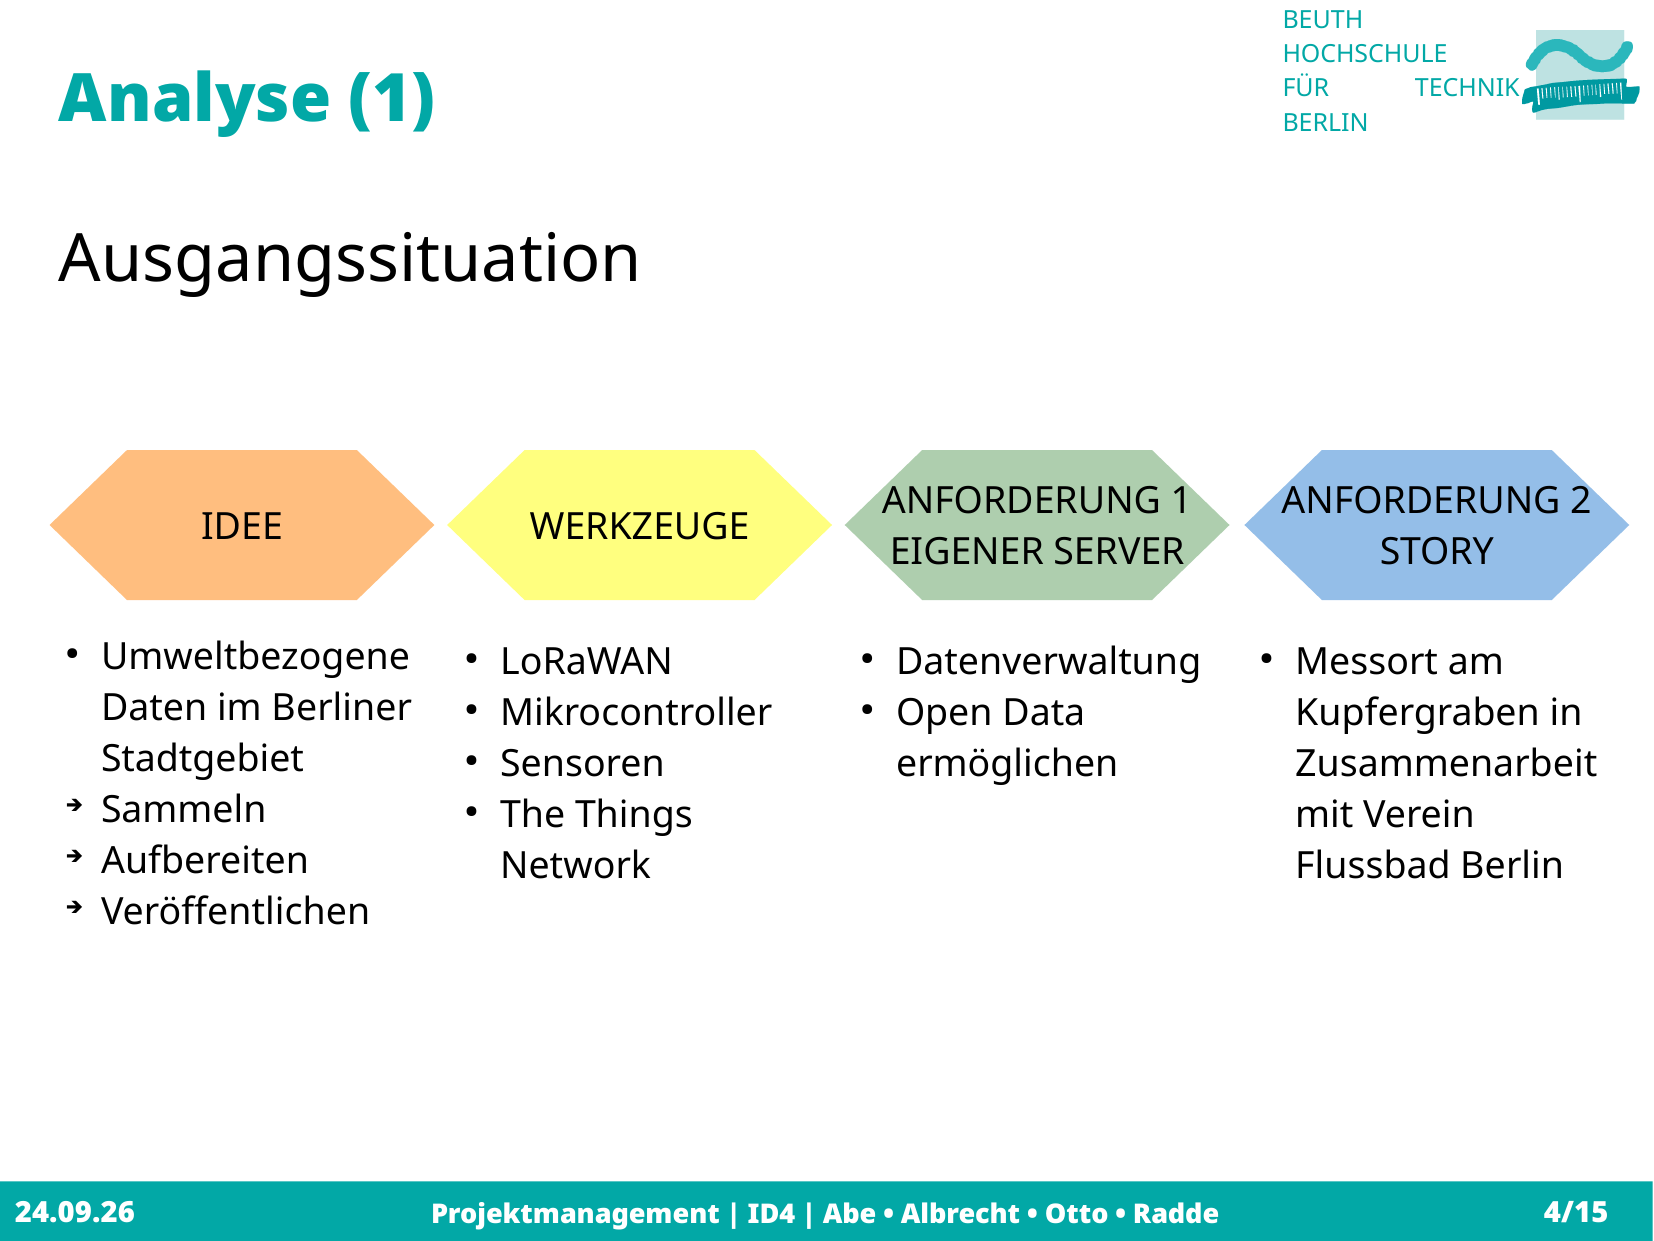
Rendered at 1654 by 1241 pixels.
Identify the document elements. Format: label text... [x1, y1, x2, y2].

title Analyse (1) [58, 35, 1240, 142]
list Ausgangssituation [58, 210, 1594, 1051]
text_box IDEE [49, 450, 435, 601]
text_box ANFORDERUNG 2 STORY [1244, 450, 1630, 601]
picture [1522, 30, 1640, 120]
text_box Umweltbezogene Daten im Berliner Stadtgebiet Sammeln Aufbereiten Veröffentlichen [50, 622, 451, 942]
text_box Messort am Kupfergraben in Zusammenarbeit mit Verein Flussbad Berlin [1245, 626, 1653, 923]
text_box WERKZEUGE [447, 450, 833, 601]
text_box LoRaWAN Mikrocontroller Sensoren The Things Network [450, 626, 820, 923]
text_box ANFORDERUNG 1 EIGENER SERVER [844, 450, 1230, 601]
text_box Datenverwaltung Open Data ermöglichen [845, 626, 1245, 923]
